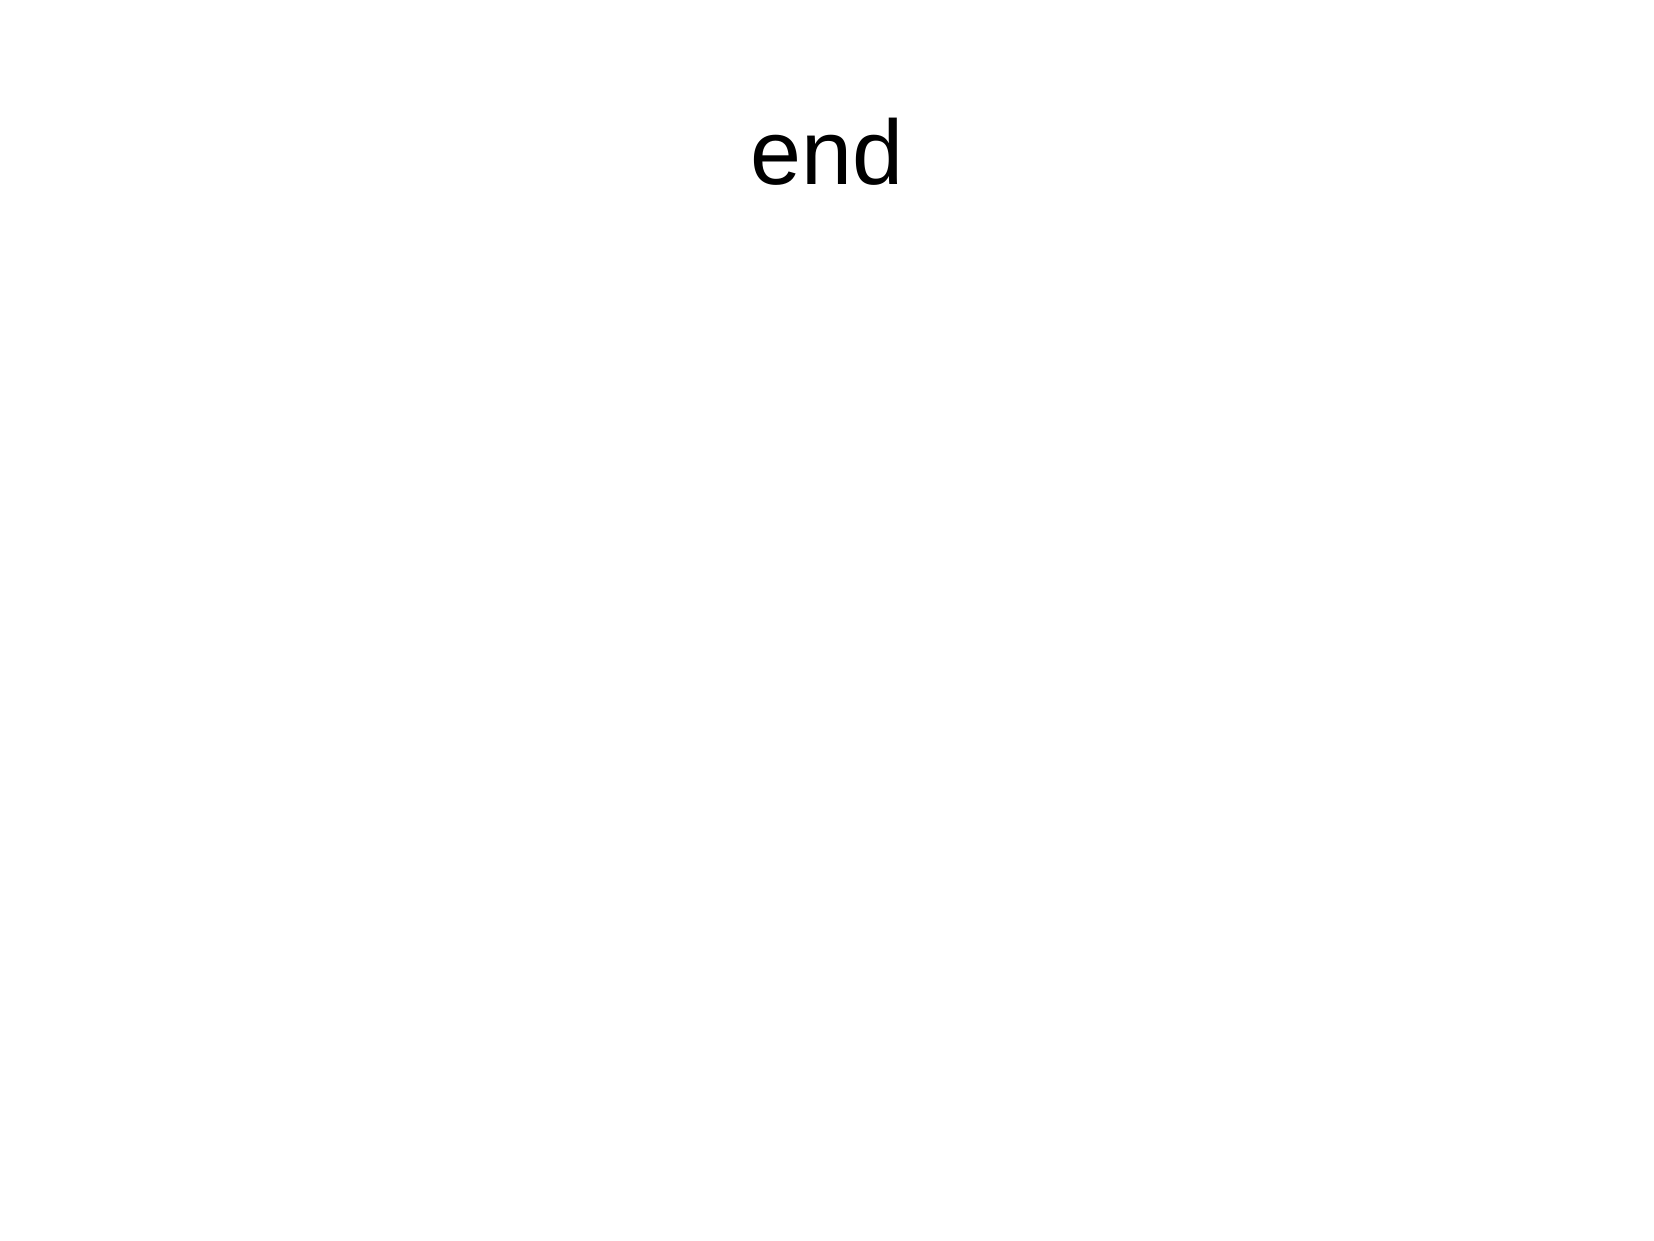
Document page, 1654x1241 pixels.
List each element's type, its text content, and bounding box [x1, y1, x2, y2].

title end [82, 49, 1571, 257]
